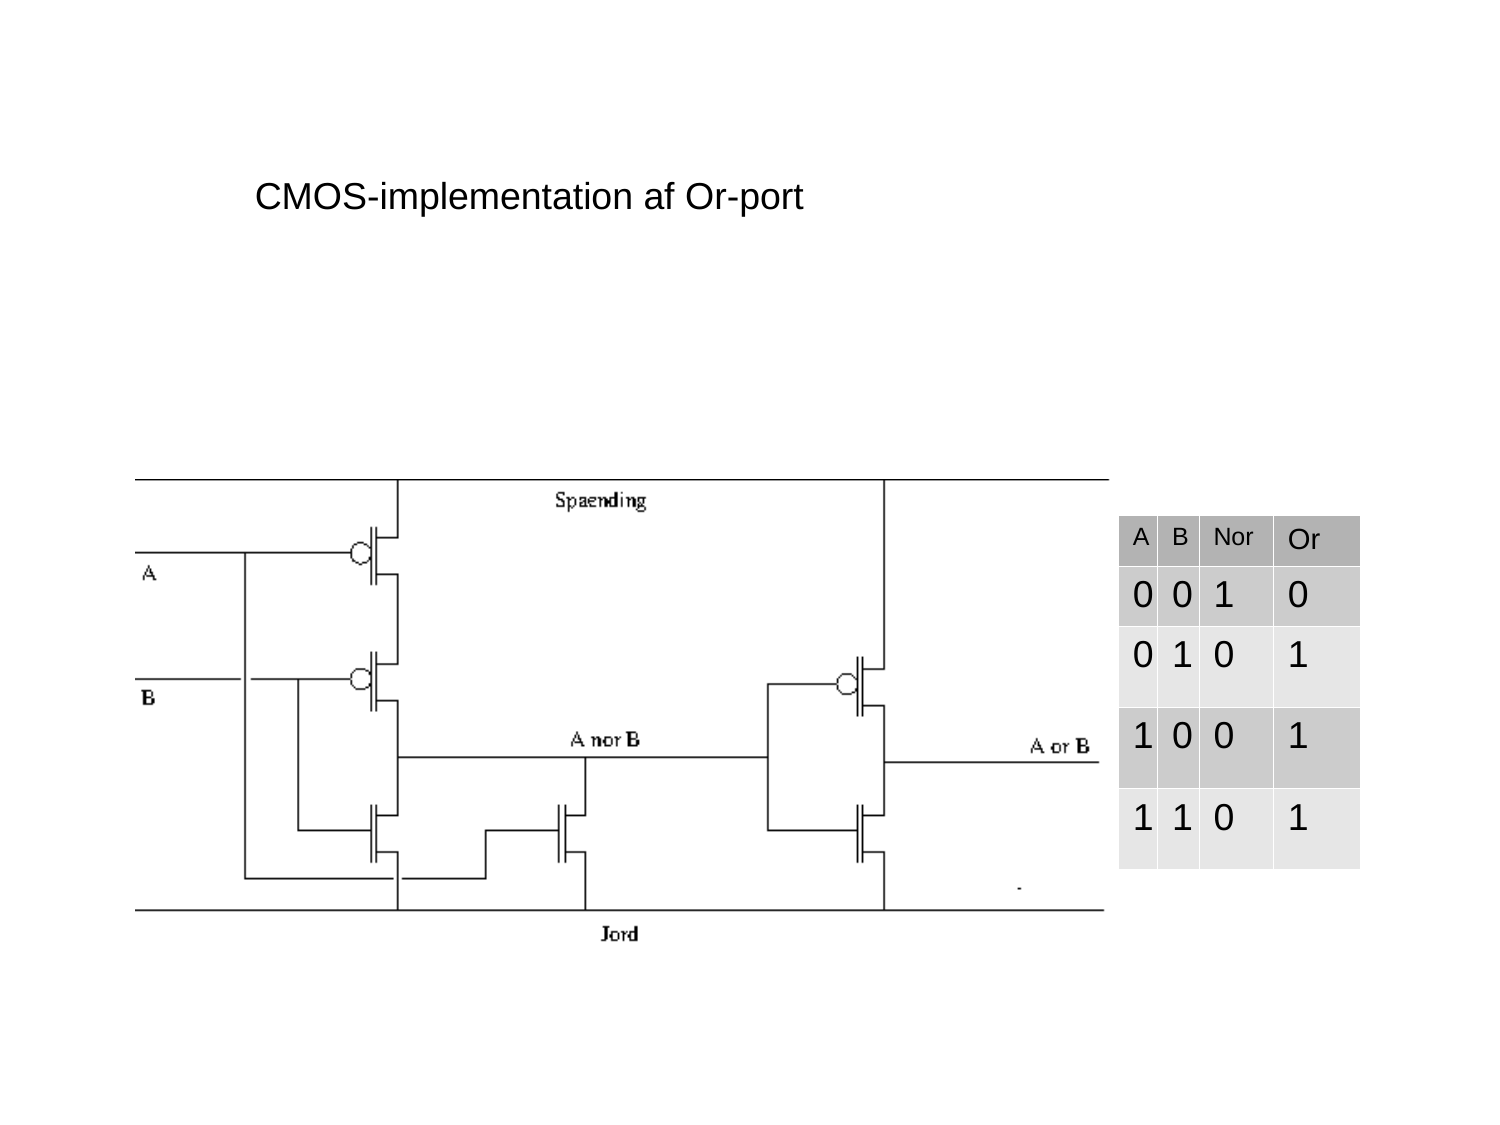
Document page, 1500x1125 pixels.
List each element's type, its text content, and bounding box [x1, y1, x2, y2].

text_box CMOS-implementation af Or-port [240, 164, 820, 225]
table_cell 0 [1158, 708, 1199, 788]
table_cell 1 [1274, 789, 1360, 869]
table_header A [1119, 516, 1157, 566]
table_cell 0 [1200, 708, 1273, 788]
table_cell 0 [1119, 627, 1157, 707]
table_header Or [1274, 516, 1360, 566]
table_cell 0 [1274, 567, 1360, 626]
table_cell 1 [1119, 708, 1157, 788]
table_cell 1 [1200, 567, 1273, 626]
table_cell 1 [1158, 789, 1199, 869]
table_cell 1 [1158, 627, 1199, 707]
table_cell 0 [1200, 789, 1273, 869]
table_cell 1 [1274, 627, 1360, 707]
table_cell 1 [1119, 789, 1157, 869]
table_cell 1 [1274, 708, 1360, 788]
table_header B [1158, 516, 1199, 566]
table_cell 0 [1119, 567, 1157, 626]
table_header Nor [1200, 516, 1273, 566]
table_cell 0 [1200, 627, 1273, 707]
table_cell 0 [1158, 567, 1199, 626]
picture [135, 479, 1111, 943]
